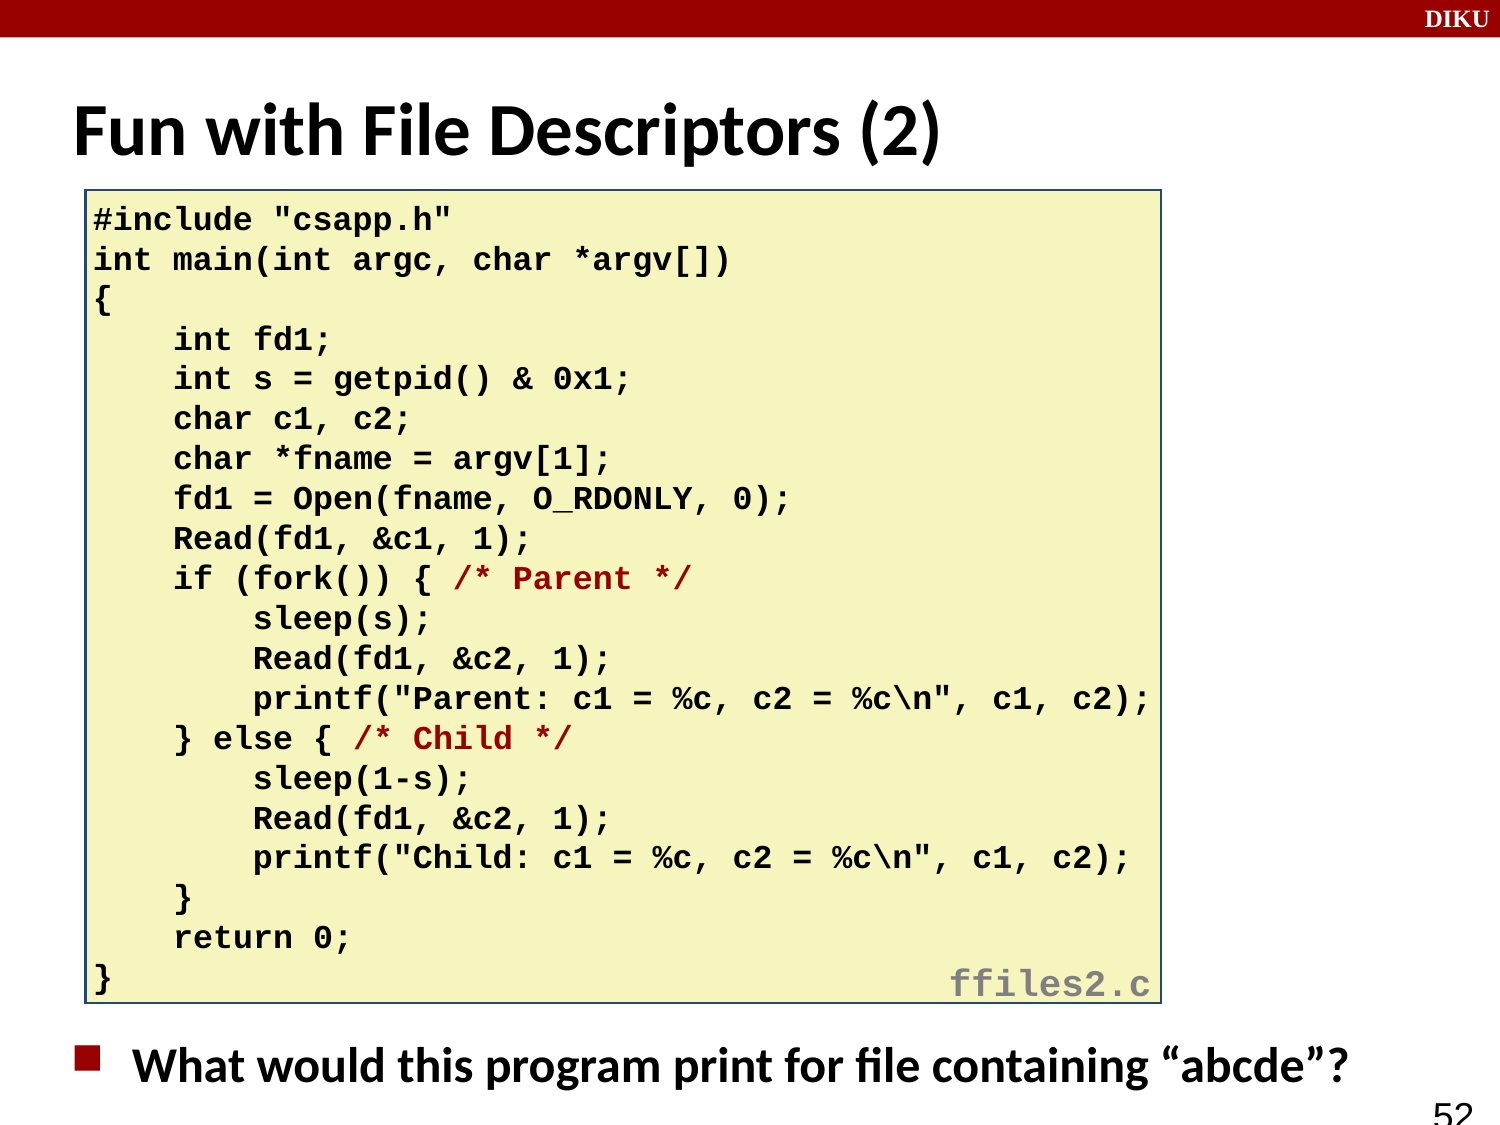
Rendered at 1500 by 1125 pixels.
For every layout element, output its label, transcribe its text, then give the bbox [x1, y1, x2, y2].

text_box #include "csapp.h" int main(int argc, char *argv[]) { int fd1; int s = getpid() & 0x1; char c1, c2; char *fname = argv[1]; fd1 = Open(fname, O_RDONLY, 0); Read(fd1, &c1, 1); if (fork()) { /* Parent */ sleep(s); Read(fd1, &c2, 1); printf("Parent: c1 = %c, c2 = %c\n", c1, c2); } else { /* Child */ sleep(1-s); Read(fd1, &c2, 1); printf("Child: c1 = %c, c2 = %c\n", c1, c2); } return 0; } [85, 189, 1161, 1003]
text_box What would this program print for file containing “abcde”? [60, 1025, 1424, 1113]
text_box ffiles2.c [933, 951, 1166, 1012]
text_box Fun with File Descriptors (2) [58, 62, 1304, 188]
